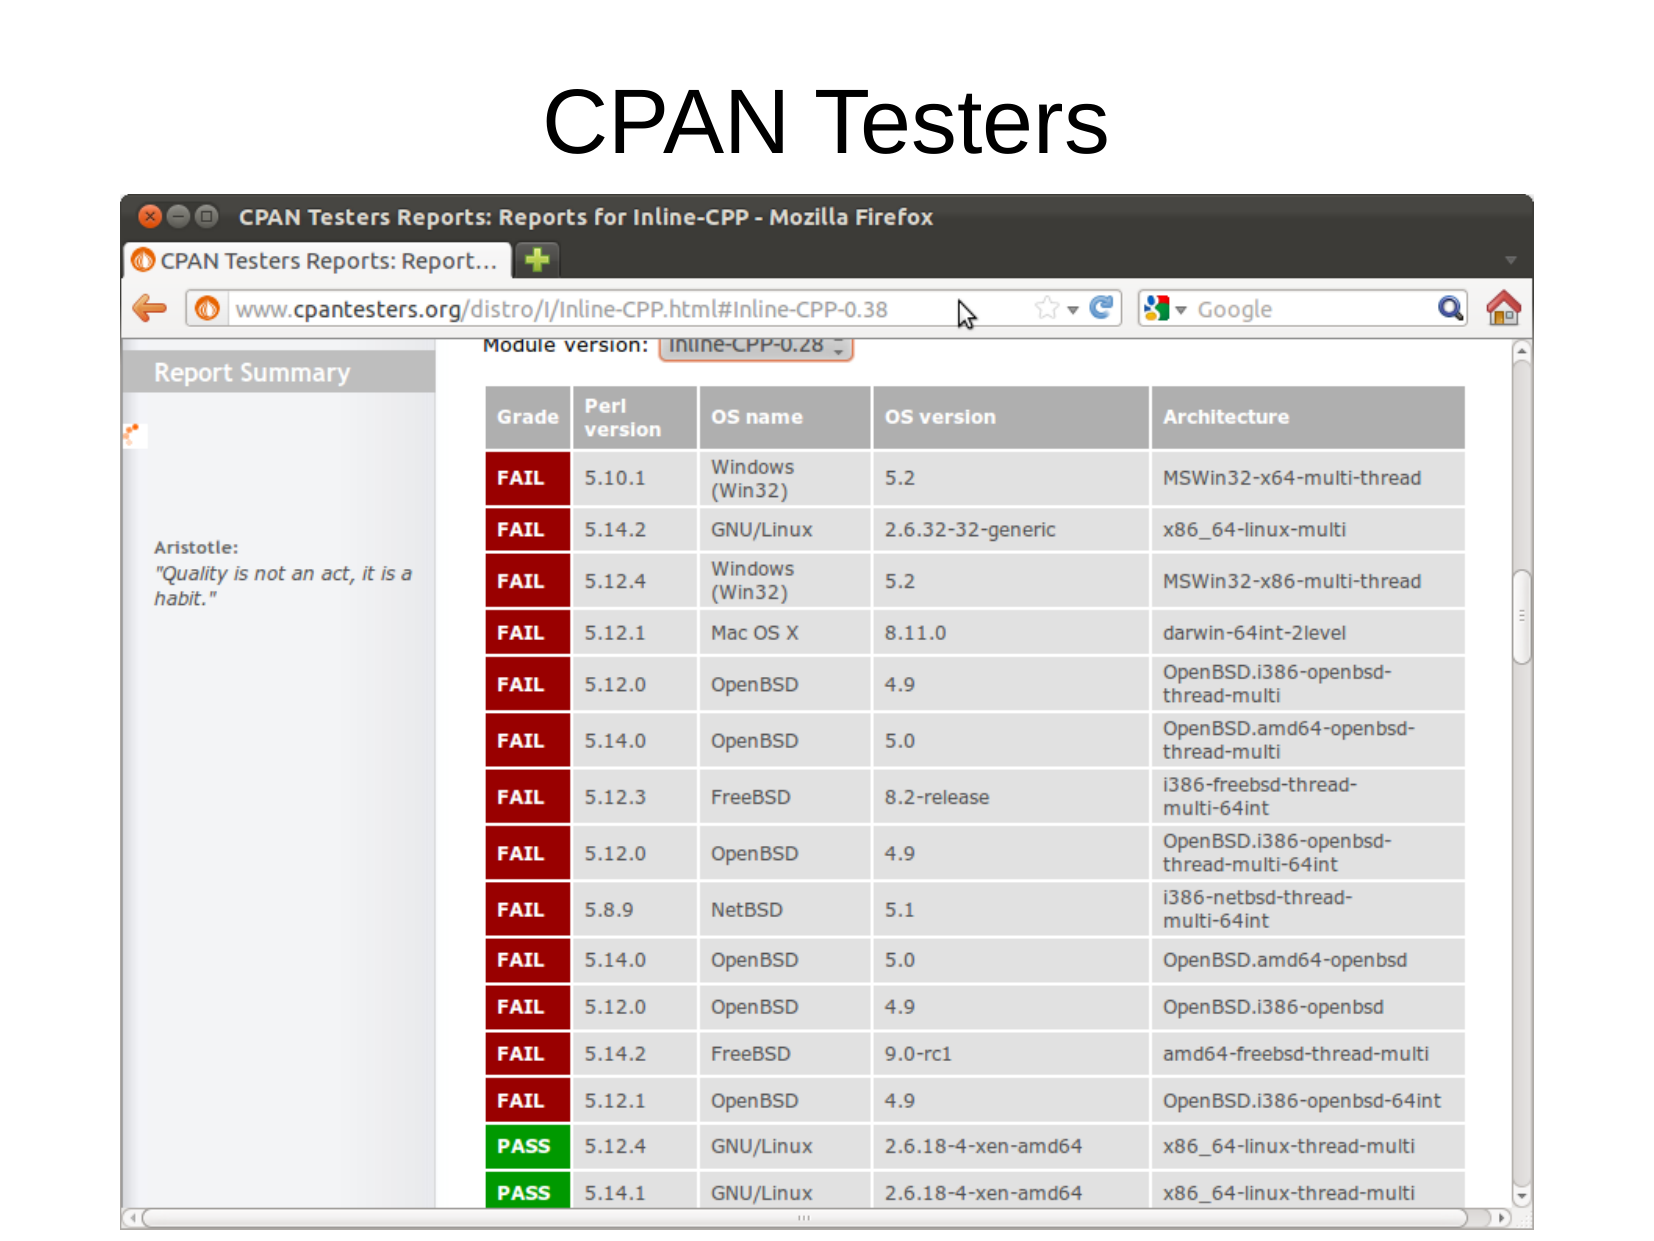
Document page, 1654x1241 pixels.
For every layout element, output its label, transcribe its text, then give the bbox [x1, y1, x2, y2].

title CPAN Testers [82, 49, 1571, 196]
picture [120, 194, 1534, 1230]
